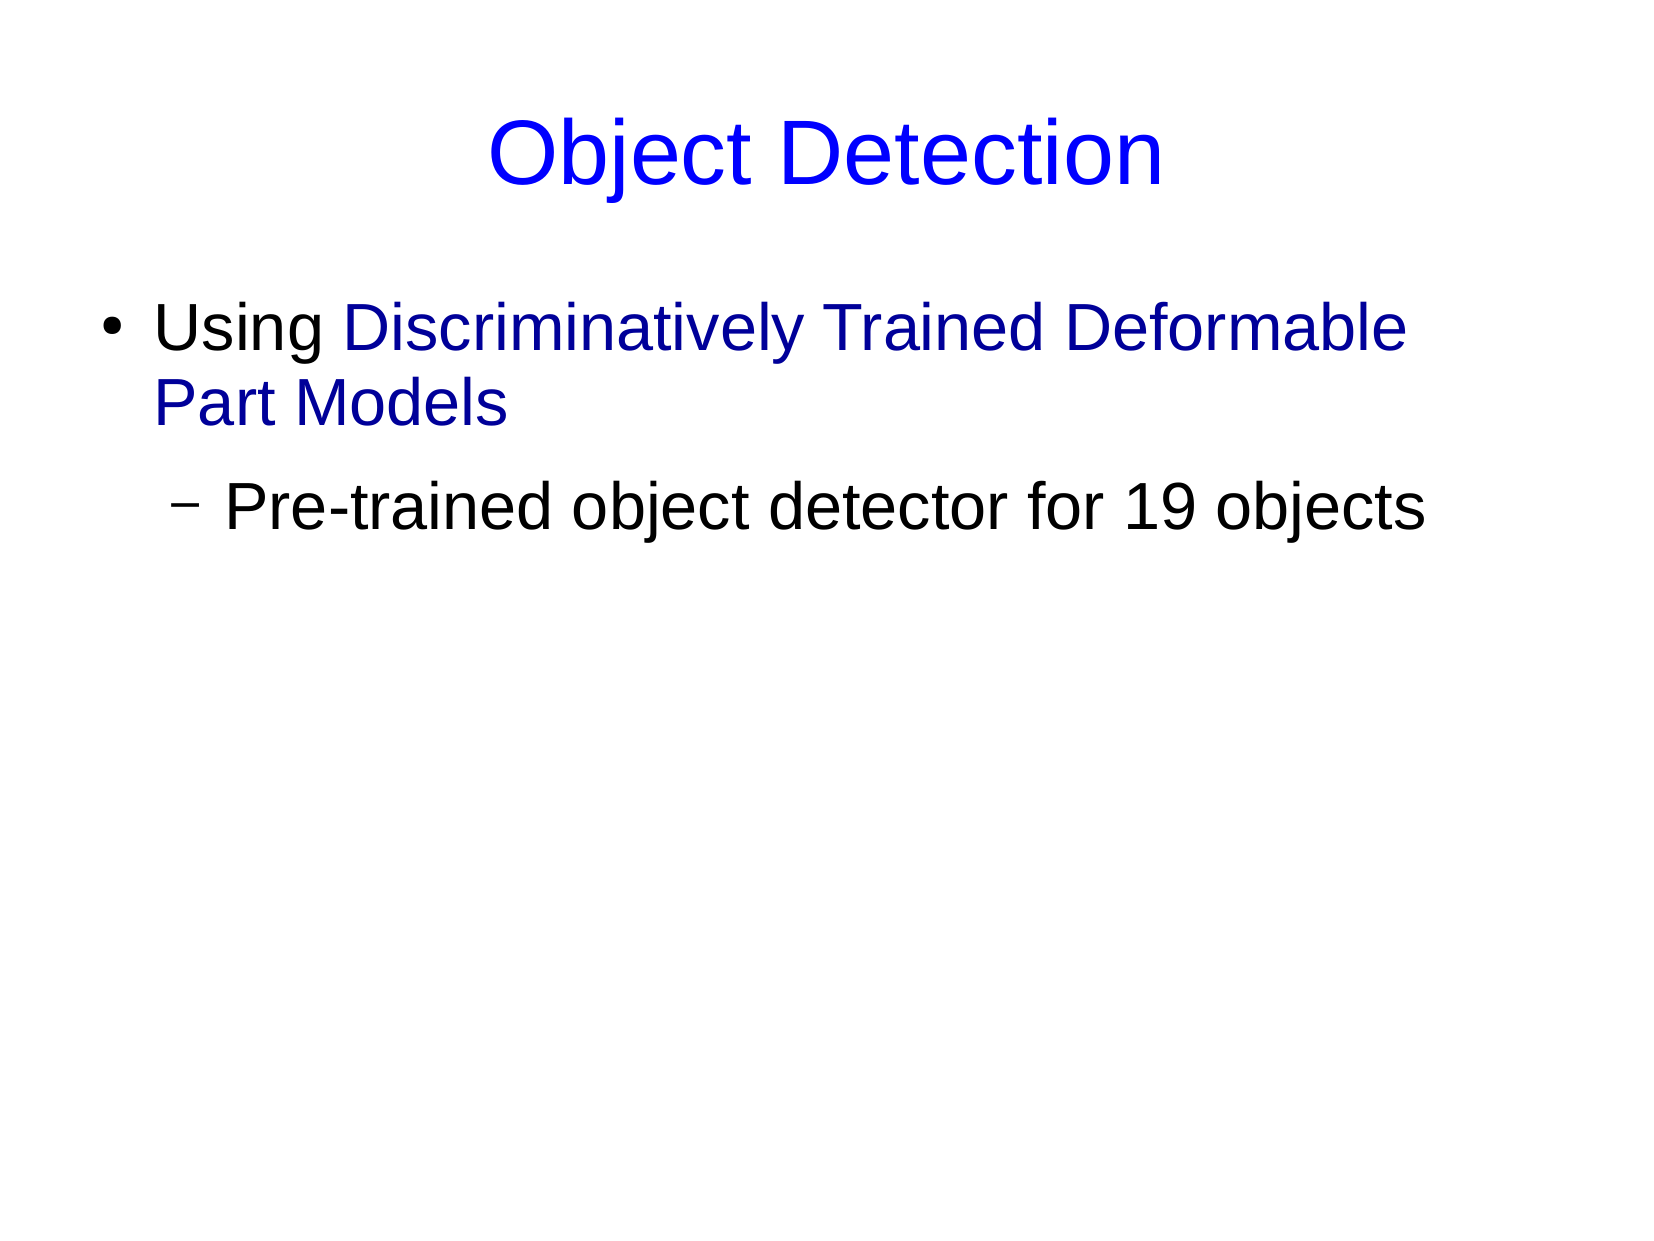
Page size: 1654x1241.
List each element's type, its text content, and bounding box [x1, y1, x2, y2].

list Using Discriminatively Trained Deformable Part Models Pre-trained object detector for 19 objects [82, 290, 1538, 1010]
title Object Detection [82, 49, 1571, 257]
